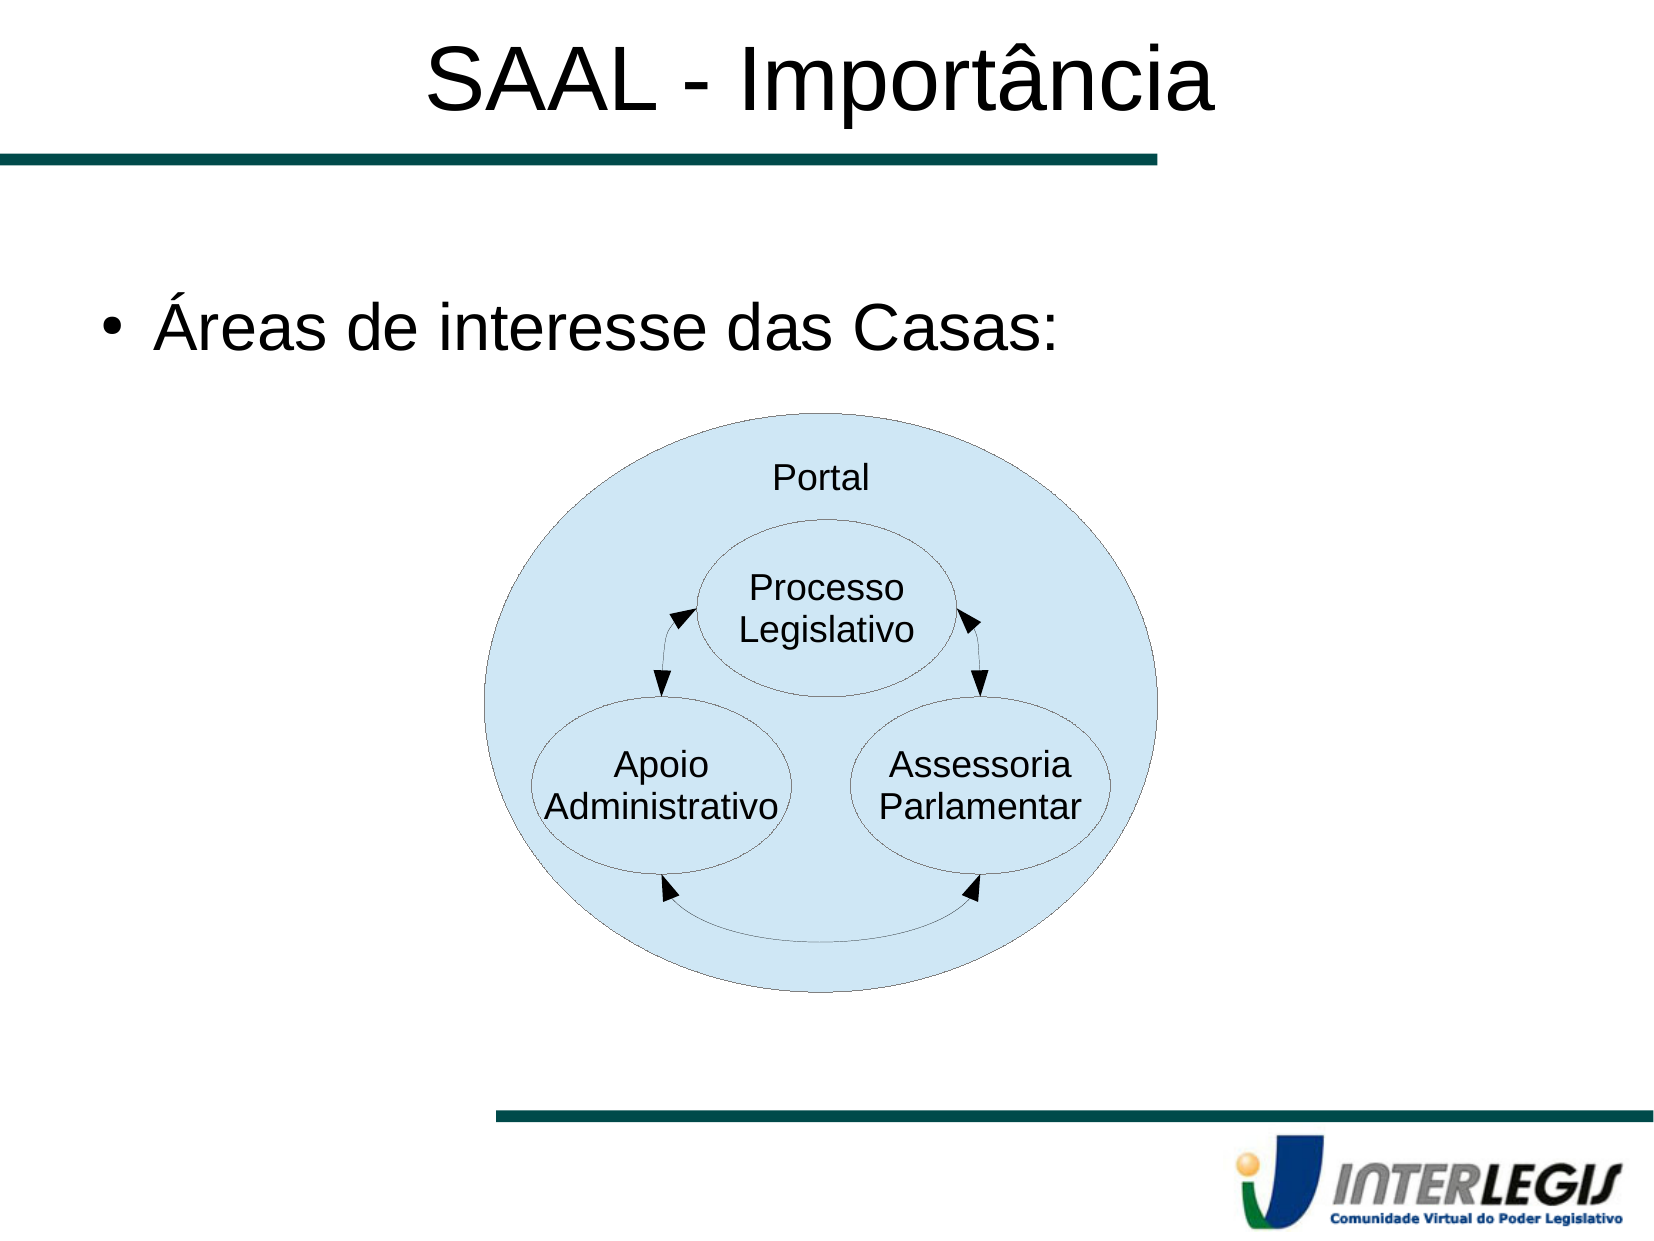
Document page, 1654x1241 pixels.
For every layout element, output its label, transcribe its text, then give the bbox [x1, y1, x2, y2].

picture [1223, 1124, 1630, 1232]
text_box [496, 1110, 1654, 1123]
text_box Processo Legislativo [696, 519, 957, 697]
list Áreas de interesse das Casas: [82, 290, 1538, 367]
title SAAL - Importância [70, 27, 1571, 131]
text_box [0, 153, 1158, 166]
text_box Assessoria Parlamentar [850, 696, 1111, 875]
text_box Apoio Administrativo [531, 696, 792, 875]
text_box Portal [484, 413, 1158, 993]
